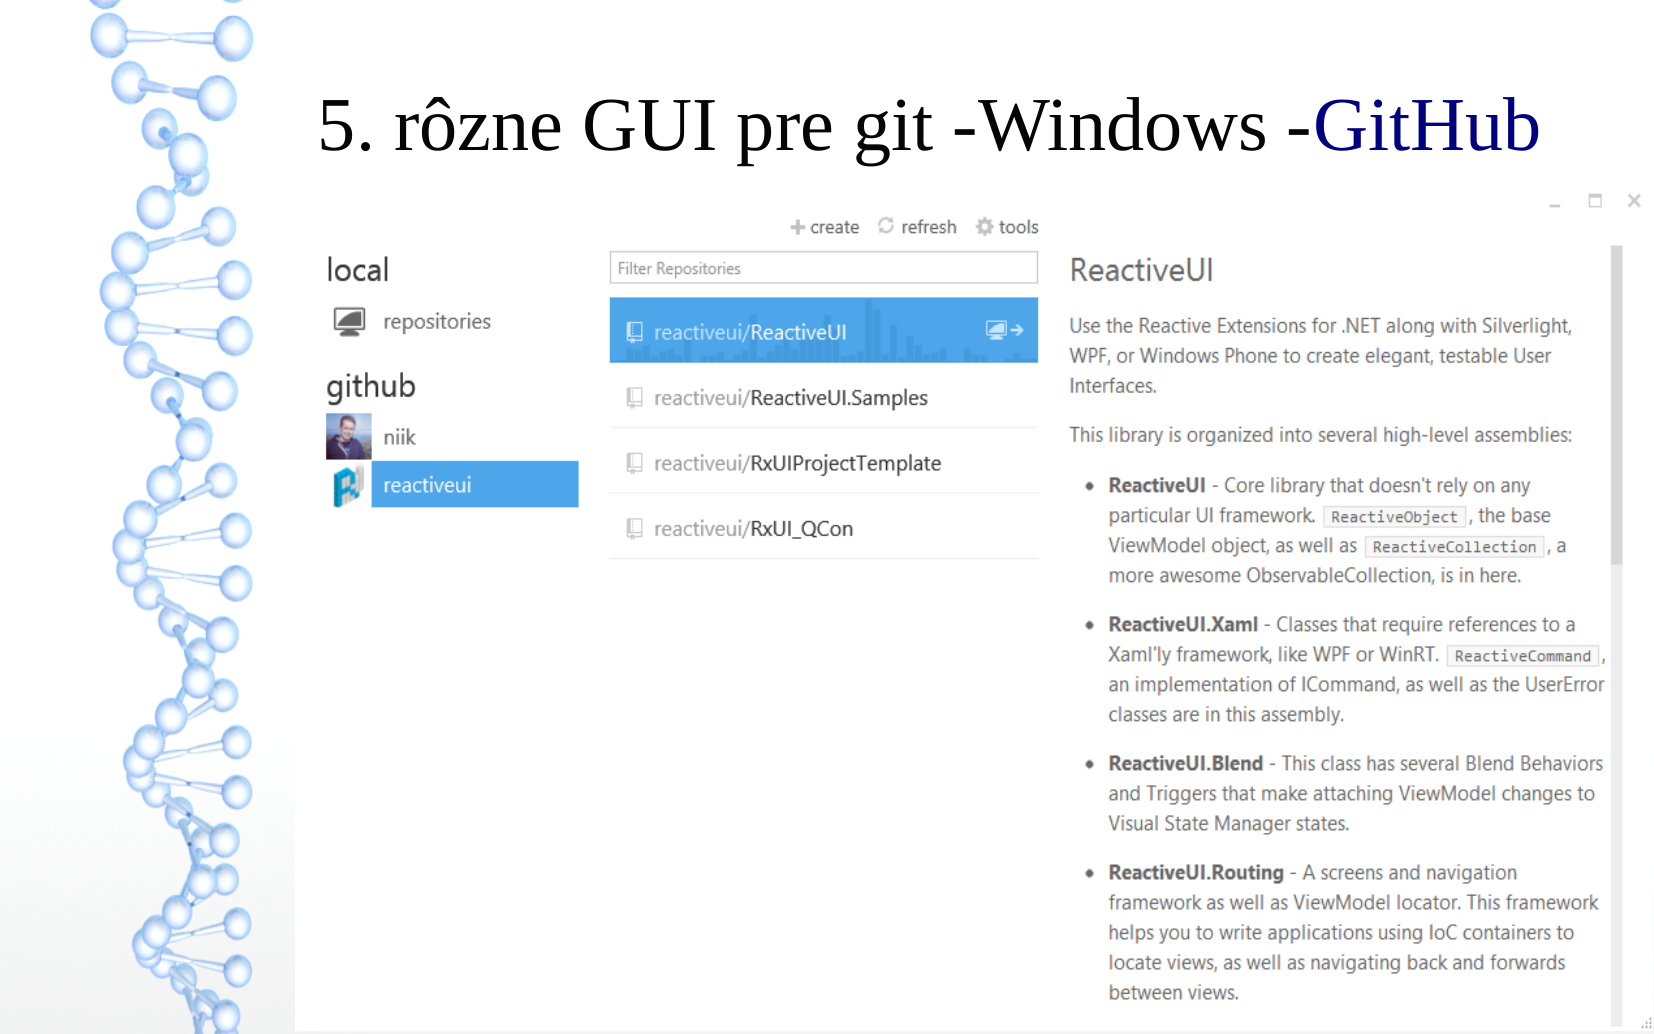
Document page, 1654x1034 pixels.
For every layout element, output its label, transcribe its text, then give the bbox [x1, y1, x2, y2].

title 5. rôzne GUI pre git -Windows -GitHub [265, 39, 1595, 210]
picture [0, 0, 1654, 1034]
